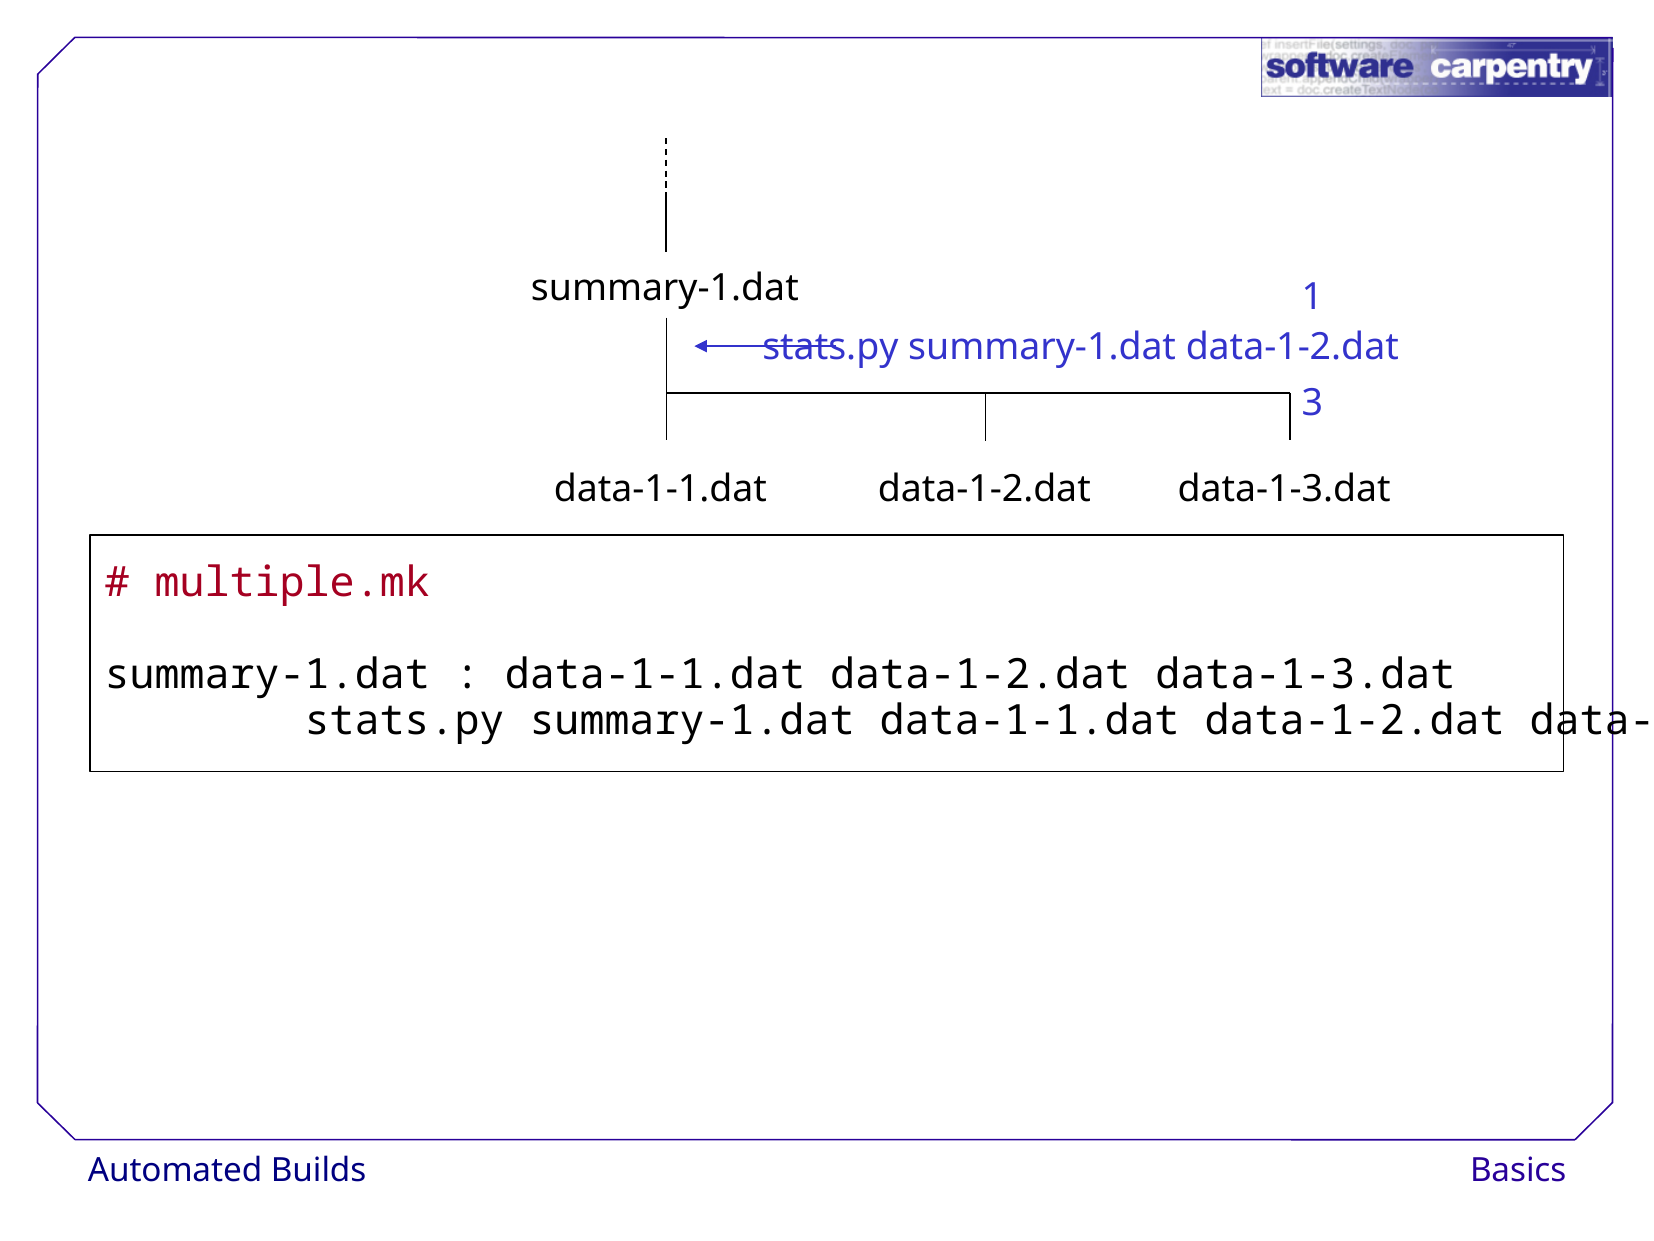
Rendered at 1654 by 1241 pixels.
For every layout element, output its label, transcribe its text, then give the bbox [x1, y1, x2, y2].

text_box summary-1.dat [441, 232, 889, 316]
picture [1261, 39, 1613, 97]
text_box # multiple.mk summary-1.dat : data-1-1.dat data-1-2.dat data-1-3.dat stats.py summary-1.dat data-1-1.dat data-1-2.dat data-1-3.dat [89, 534, 1564, 772]
text_box 3 [1286, 348, 1489, 432]
text_box 1 [1286, 241, 1489, 325]
text_box data-1-2.dat [788, 433, 1181, 517]
text_box data-1-1.dat [464, 433, 788, 517]
text_box data-1-3.dat [1181, 433, 1481, 517]
text_box stats.py summary-1.dat data-1-2.dat [747, 291, 1565, 375]
